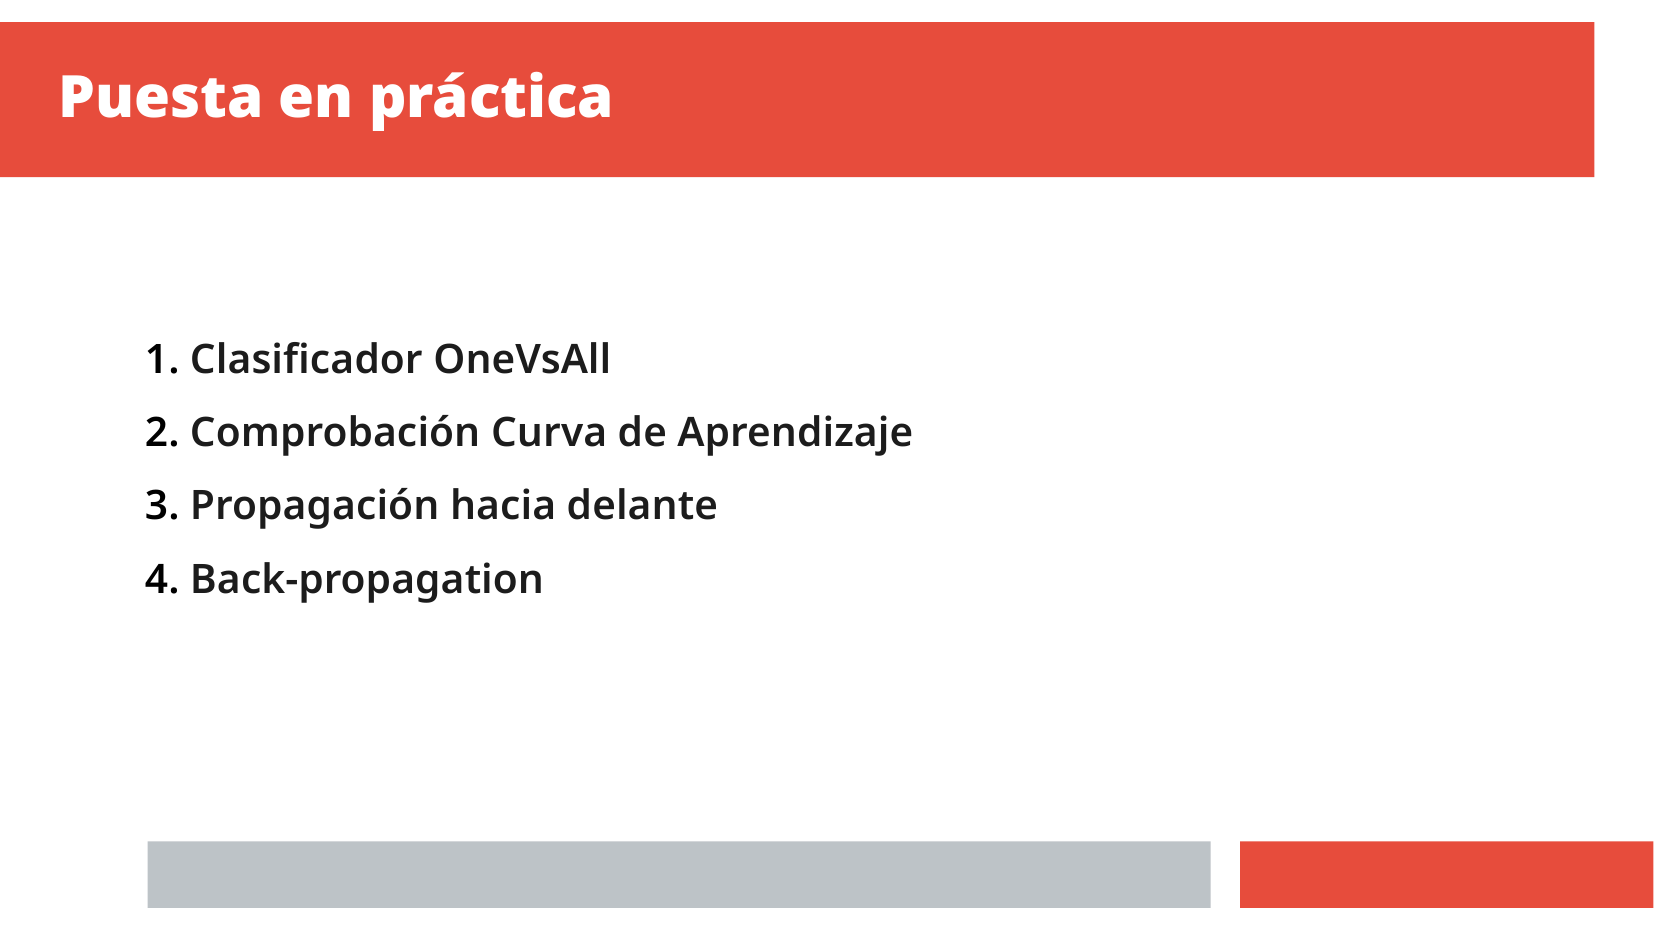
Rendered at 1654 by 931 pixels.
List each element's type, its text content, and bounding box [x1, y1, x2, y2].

list Clasificador OneVsAll Comprobación Curva de Aprendizaje Propagación hacia delante Back-propagation [145, 330, 1501, 597]
title Puesta en práctica [59, 54, 1595, 136]
